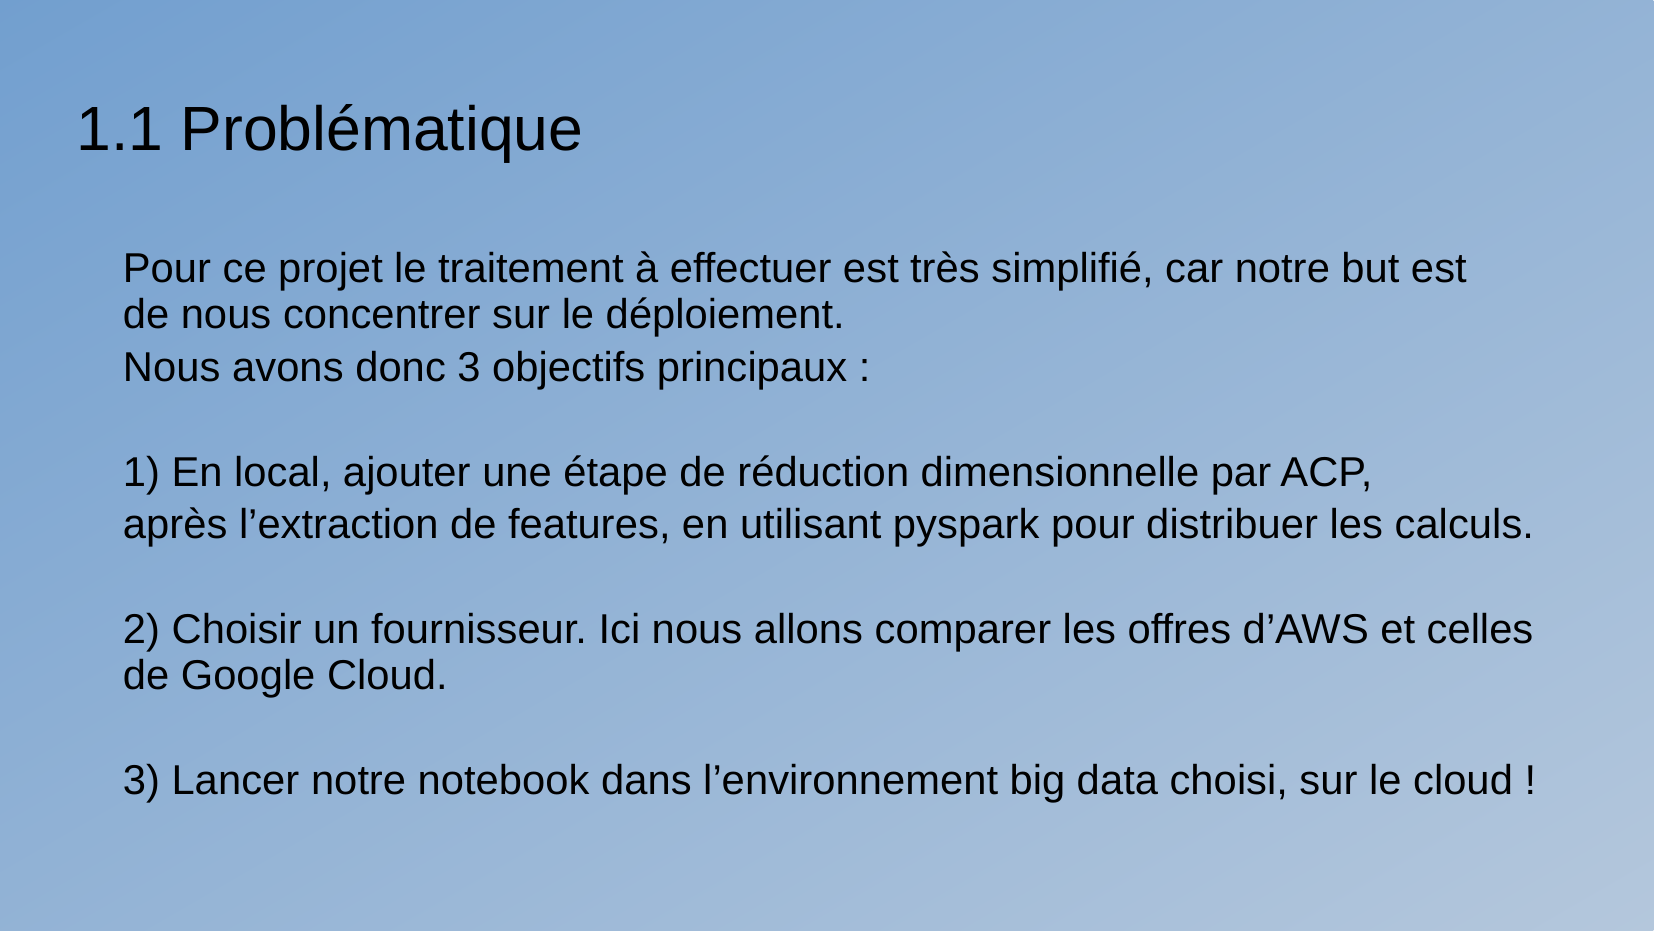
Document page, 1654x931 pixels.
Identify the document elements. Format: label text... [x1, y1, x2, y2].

list Pour ce projet le traitement à effectuer est très simplifié, car notre but est de nous concentrer sur le déploiement. Nous avons donc 3 objectifs principaux : 1) En local, ajouter une étape de réduction dimensionnelle par ACP, après l’extraction de features, en utilisant pyspark pour distribuer les calculs. 2) Choisir un fournisseur. Ici nous allons comparer les offres d’AWS et celles de Google Cloud. 3) Lancer notre notebook dans l’environnement big data choisi, sur le cloud ! [76, 244, 1565, 886]
title 1.1 Problématique [76, 51, 1565, 207]
